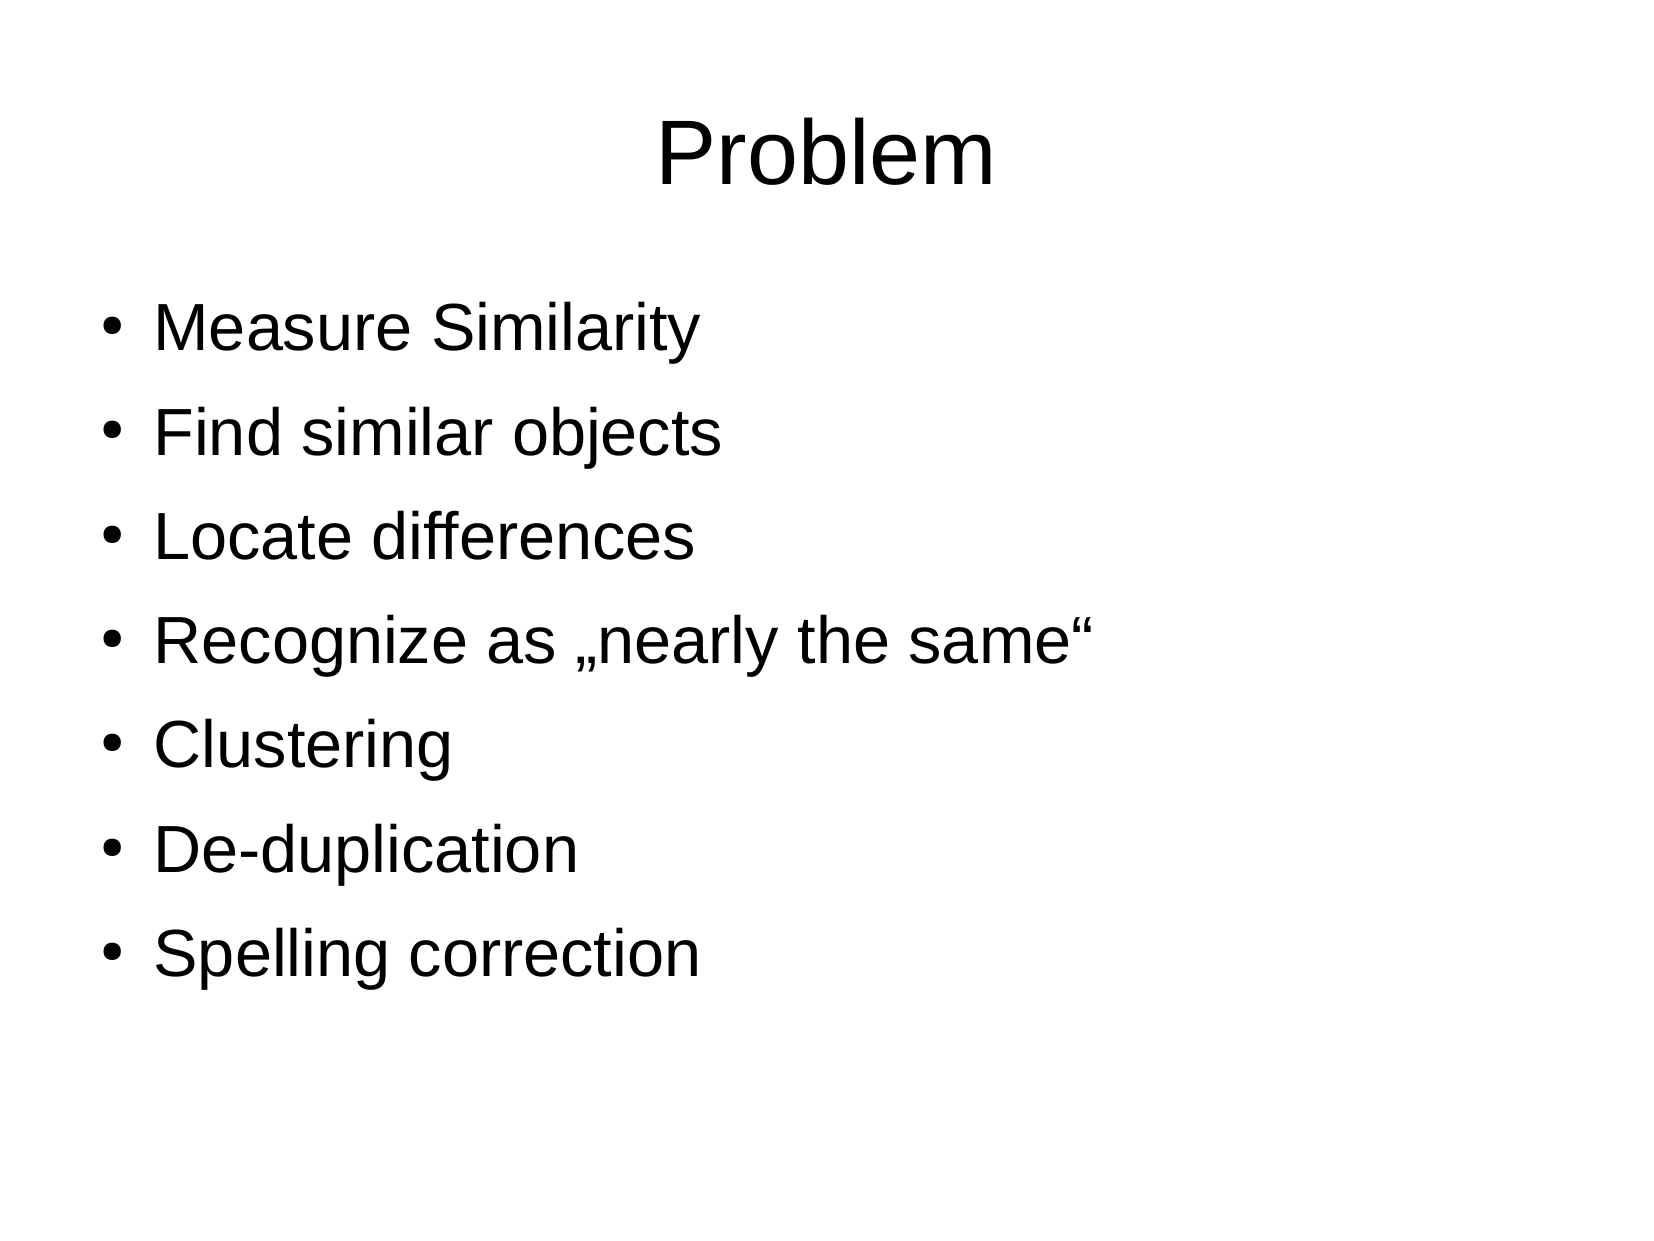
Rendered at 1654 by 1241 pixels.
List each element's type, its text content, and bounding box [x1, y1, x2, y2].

list Measure Similarity Find similar objects Locate differences Recognize as „nearly the same“ Clustering De-duplication Spelling correction [82, 290, 1571, 1010]
title Problem [82, 49, 1571, 257]
